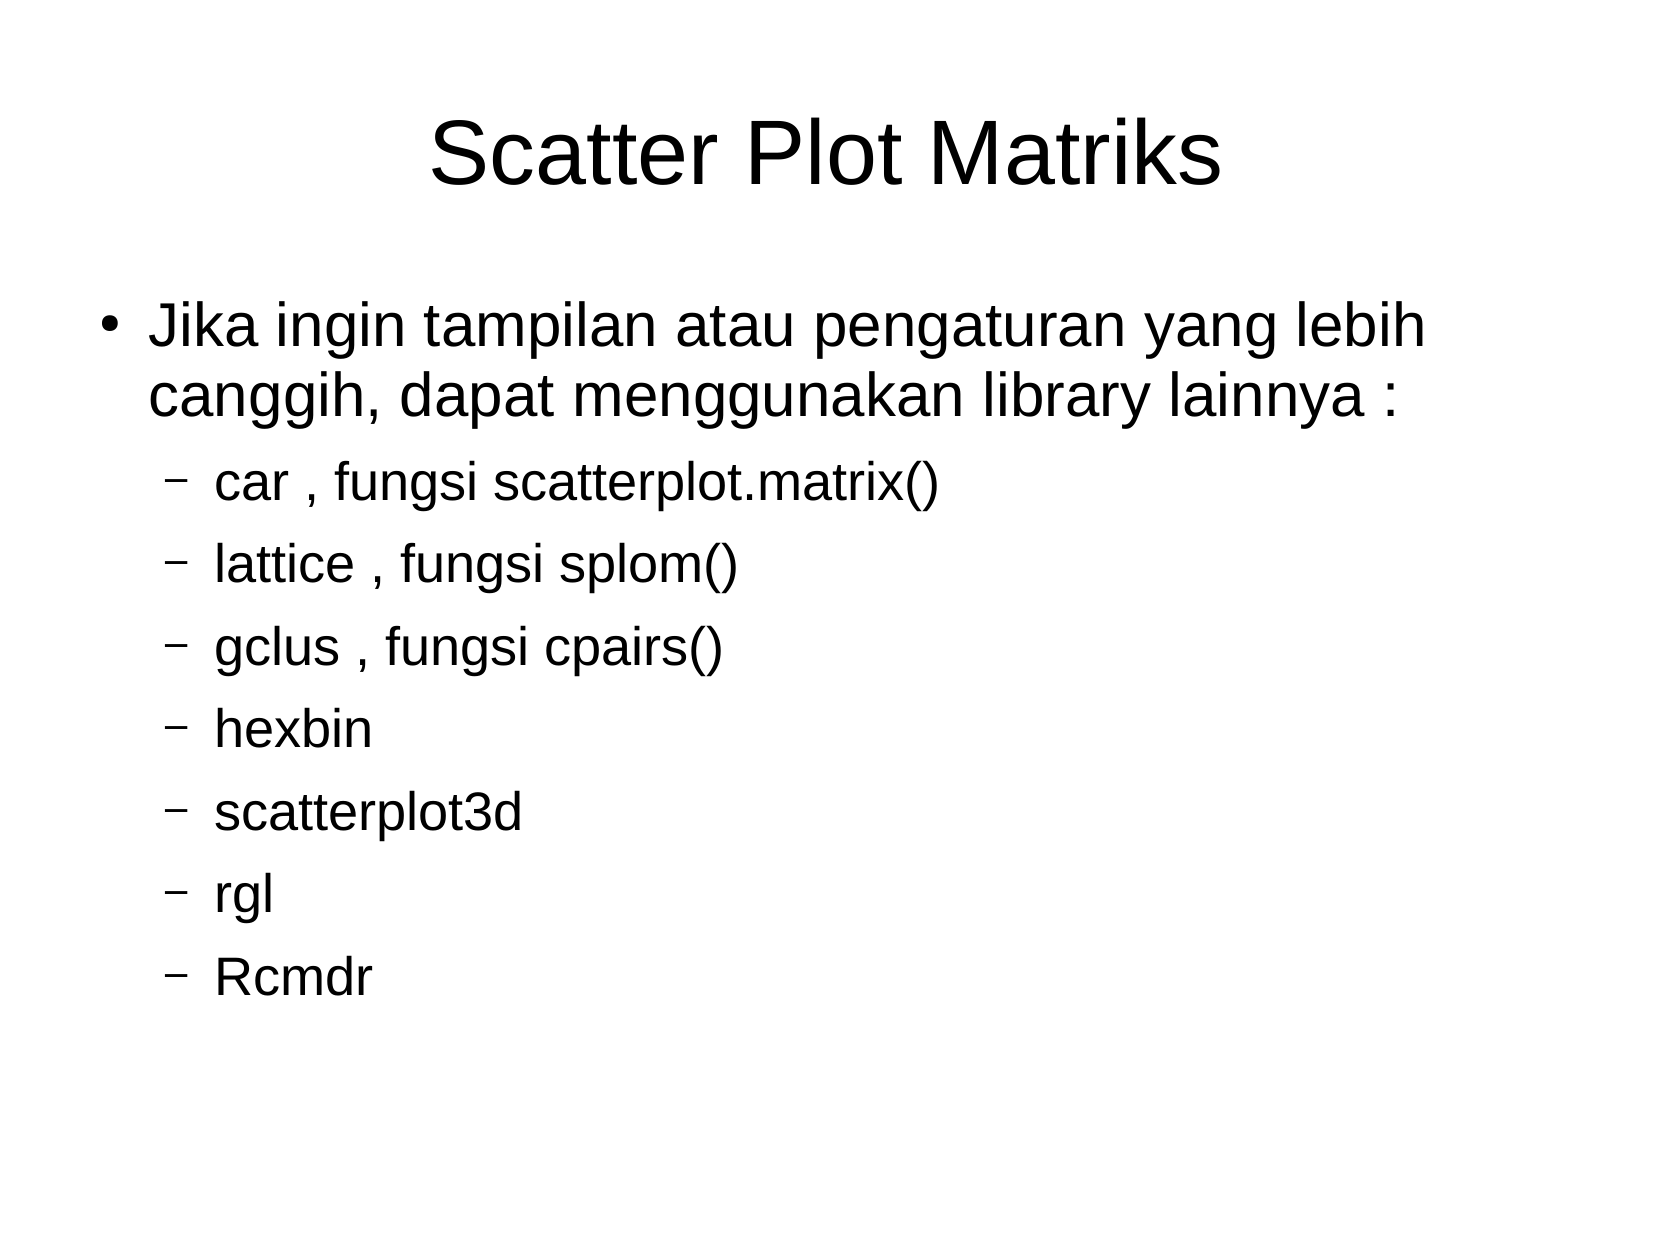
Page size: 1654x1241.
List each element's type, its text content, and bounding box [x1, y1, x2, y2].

list Jika ingin tampilan atau pengaturan yang lebih canggih, dapat menggunakan library lainnya : car , fungsi scatterplot.matrix() lattice , fungsi splom() gclus , fungsi cpairs() hexbin scatterplot3d rgl Rcmdr [82, 290, 1571, 1010]
title Scatter Plot Matriks [82, 49, 1571, 257]
